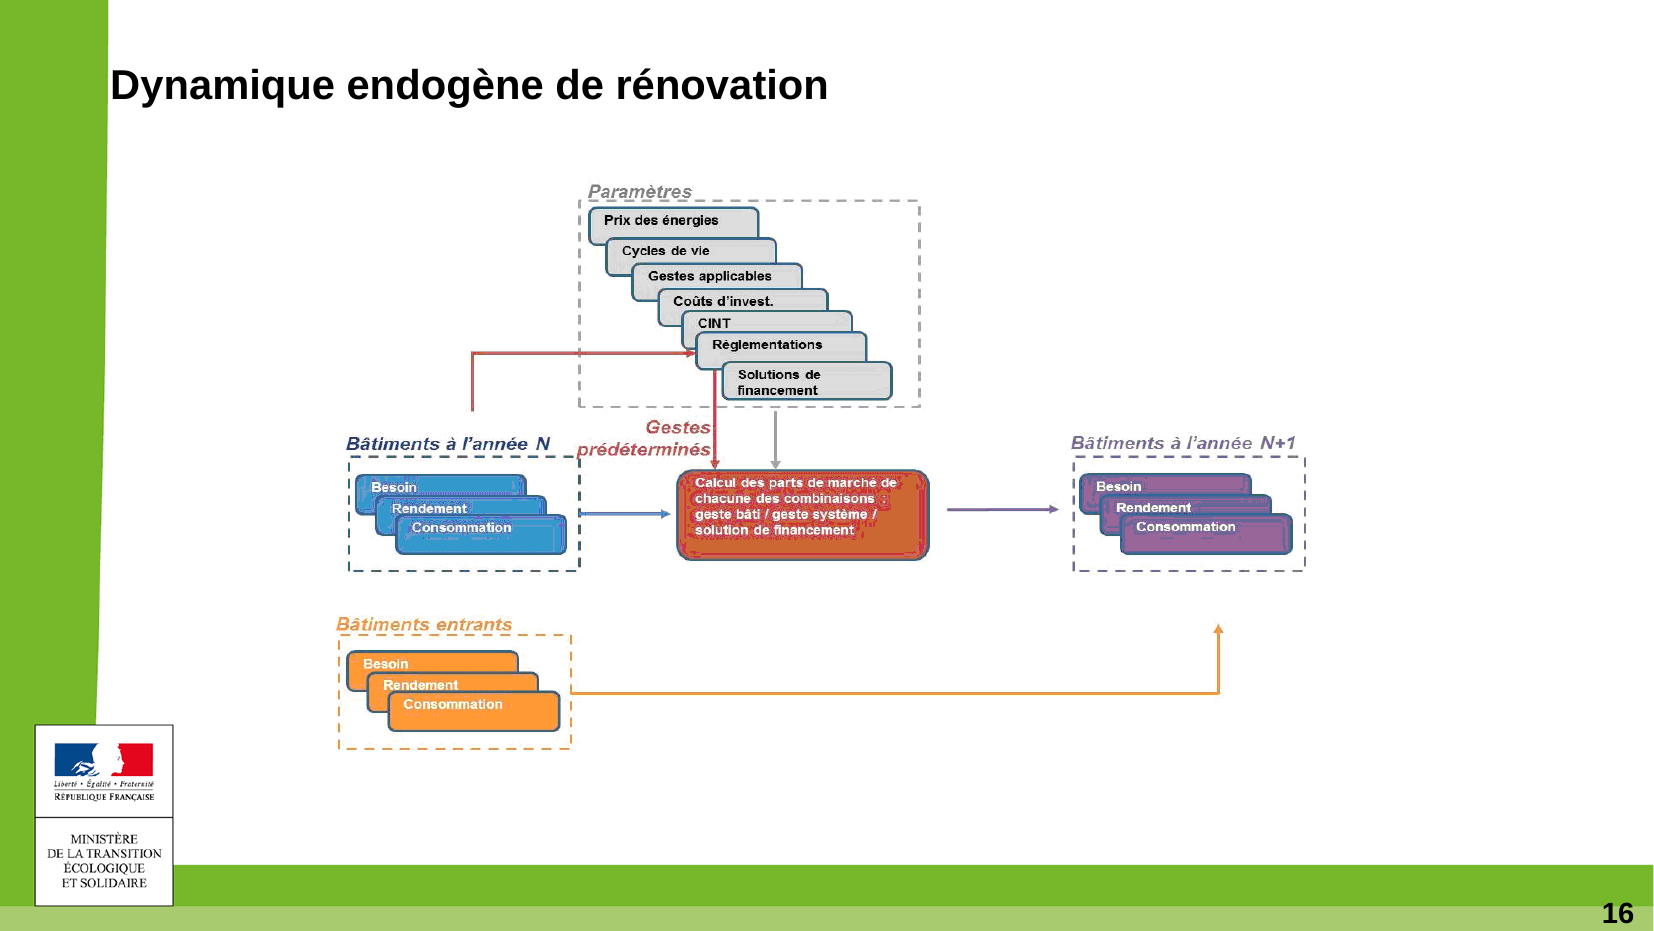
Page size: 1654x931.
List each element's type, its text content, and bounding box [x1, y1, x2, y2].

picture [0, 0, 1654, 931]
list [186, 123, 1517, 837]
title Dynamique endogène de rénovation [110, 25, 1599, 145]
